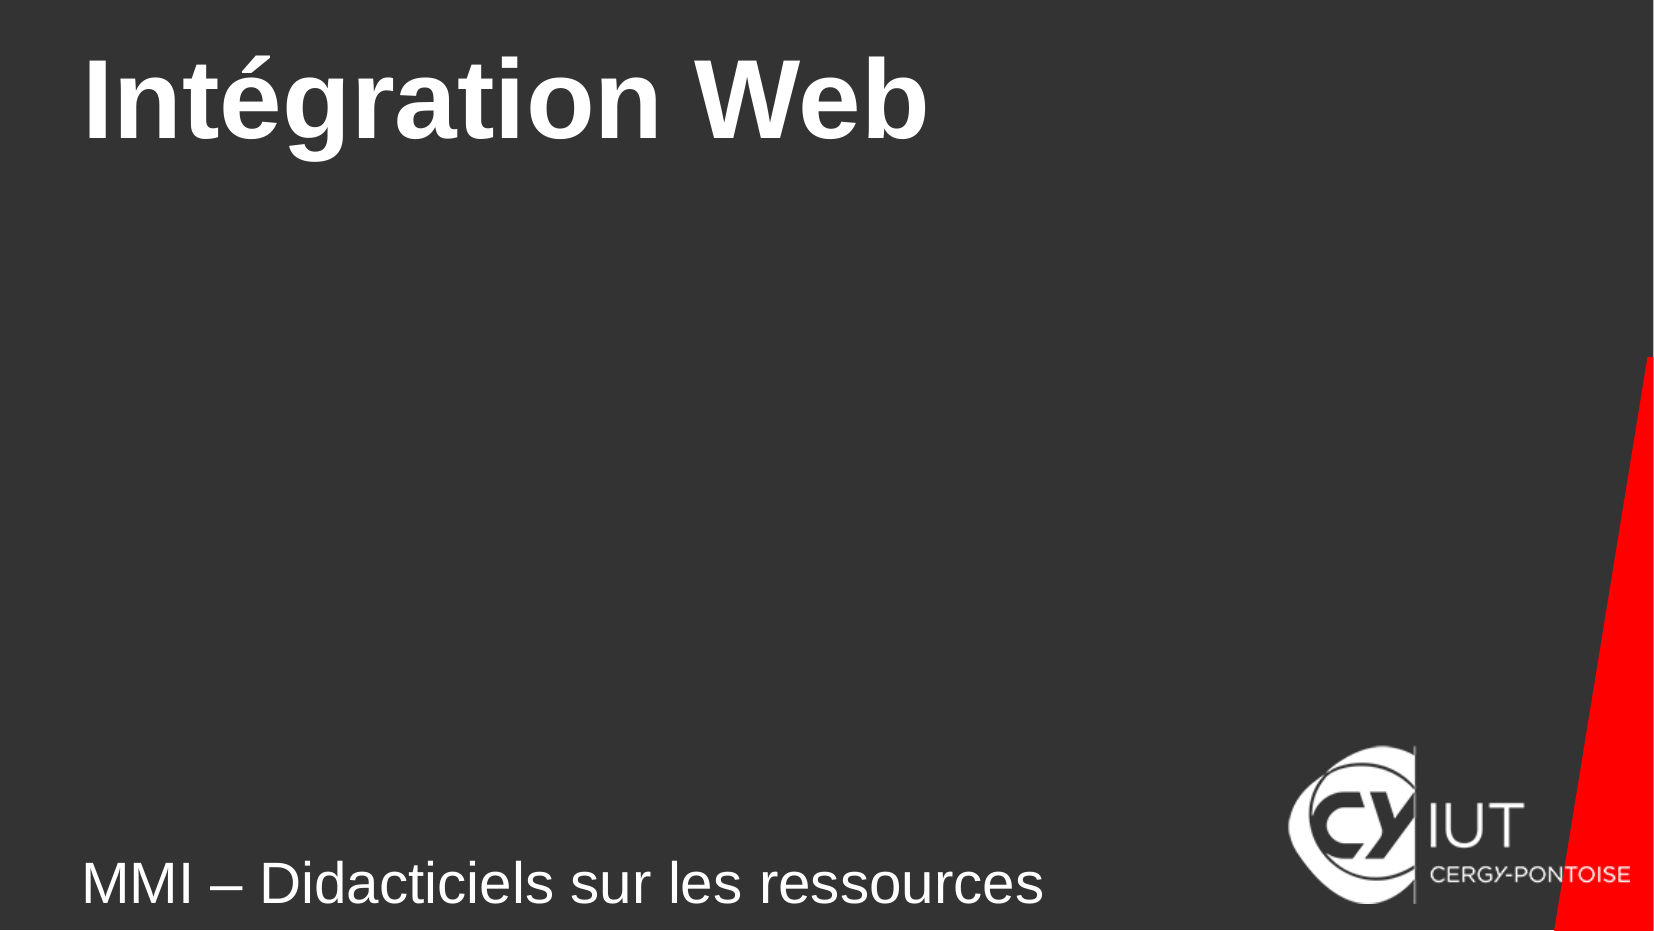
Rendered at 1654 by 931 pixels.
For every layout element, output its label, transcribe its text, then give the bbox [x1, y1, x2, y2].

picture [1284, 744, 1630, 904]
title Intégration Web [82, 36, 1571, 226]
text_box [1554, 356, 1654, 931]
title MMI – Didacticiels sur les ressources [81, 805, 1134, 931]
